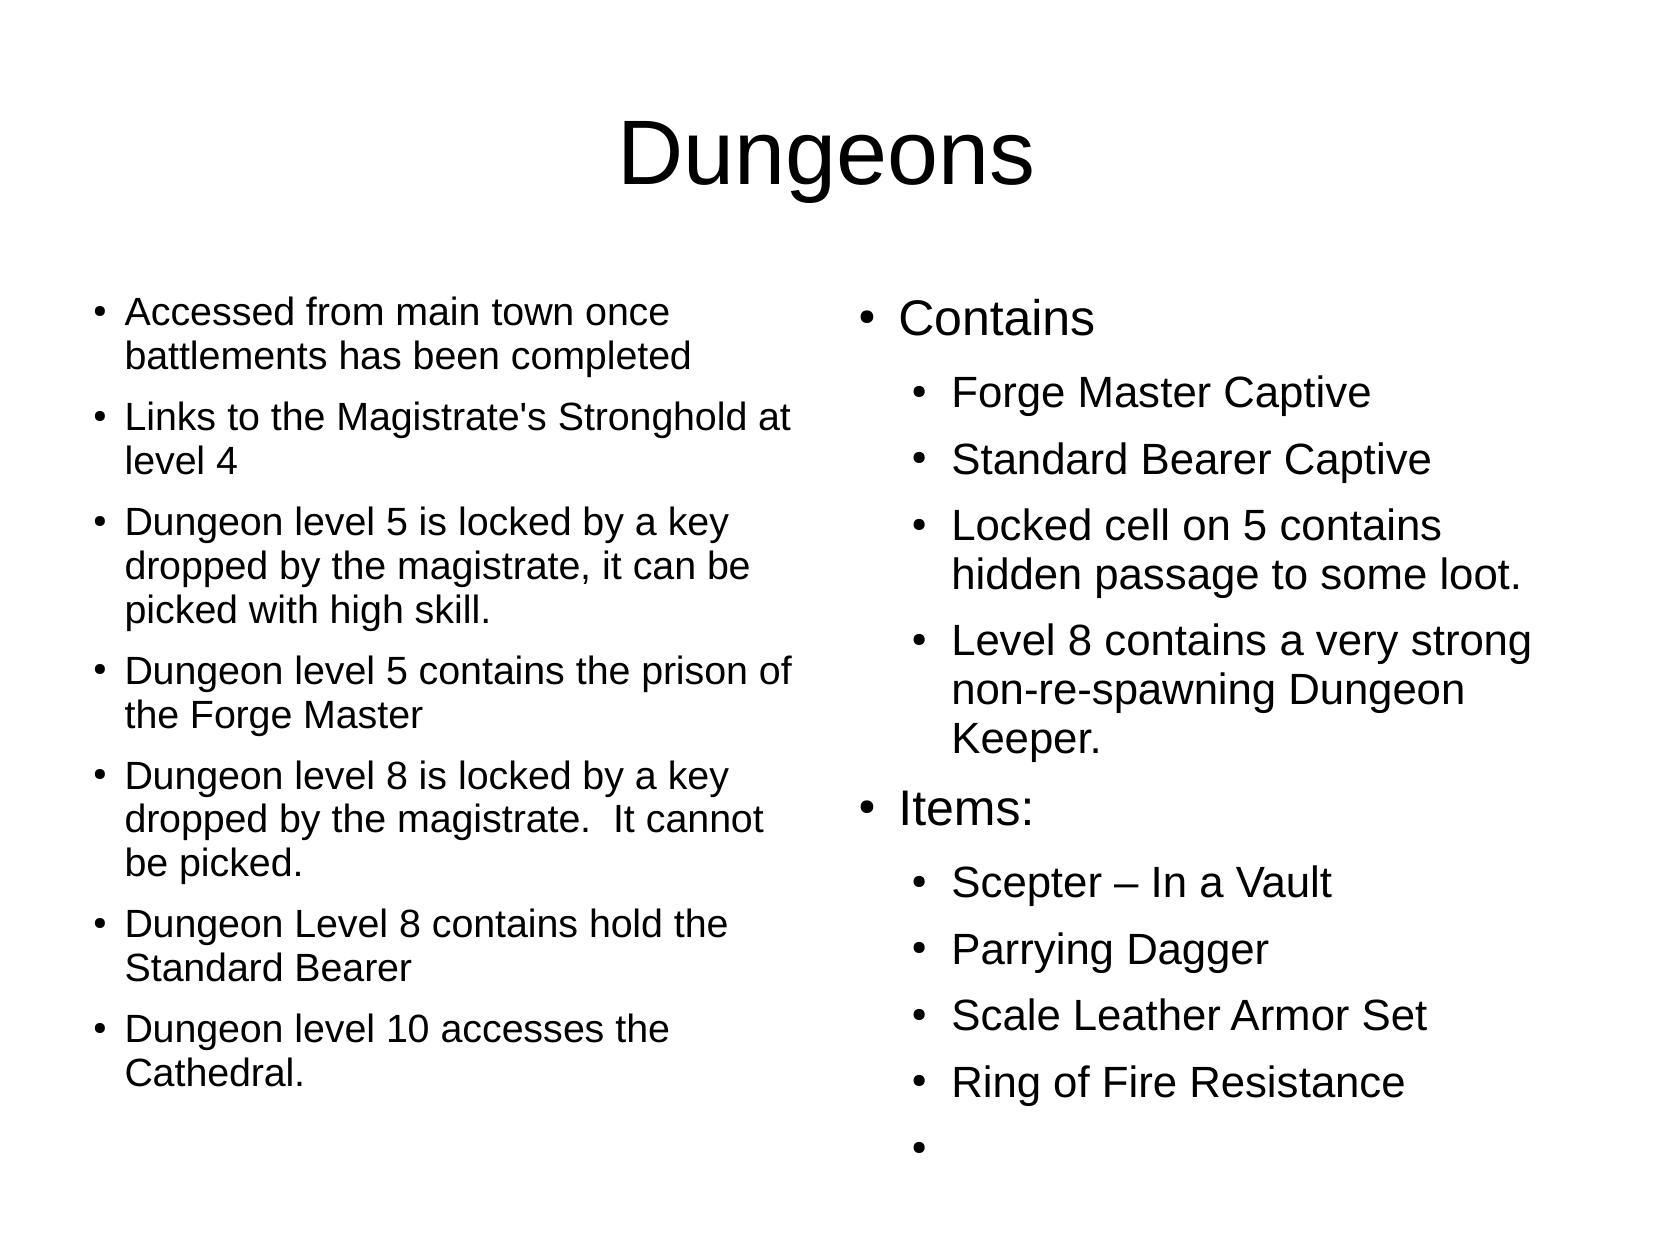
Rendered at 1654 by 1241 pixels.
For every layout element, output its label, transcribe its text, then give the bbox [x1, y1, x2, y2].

list Accessed from main town once battlements has been completed Links to the Magistrate's Stronghold at level 4 Dungeon level 5 is locked by a key dropped by the magistrate, it can be picked with high skill. Dungeon level 5 contains the prison of the Forge Master Dungeon level 8 is locked by a key dropped by the magistrate. It cannot be picked. Dungeon Level 8 contains hold the Standard Bearer Dungeon level 10 accesses the Cathedral. [82, 290, 809, 1109]
title Dungeons [82, 56, 1571, 250]
list Contains Forge Master Captive Standard Bearer Captive Locked cell on 5 contains hidden passage to some loot. Level 8 contains a very strong non-re-spawning Dungeon Keeper. Items: Scepter – In a Vault Parrying Dagger Scale Leather Armor Set Ring of Fire Resistance [845, 290, 1572, 1109]
